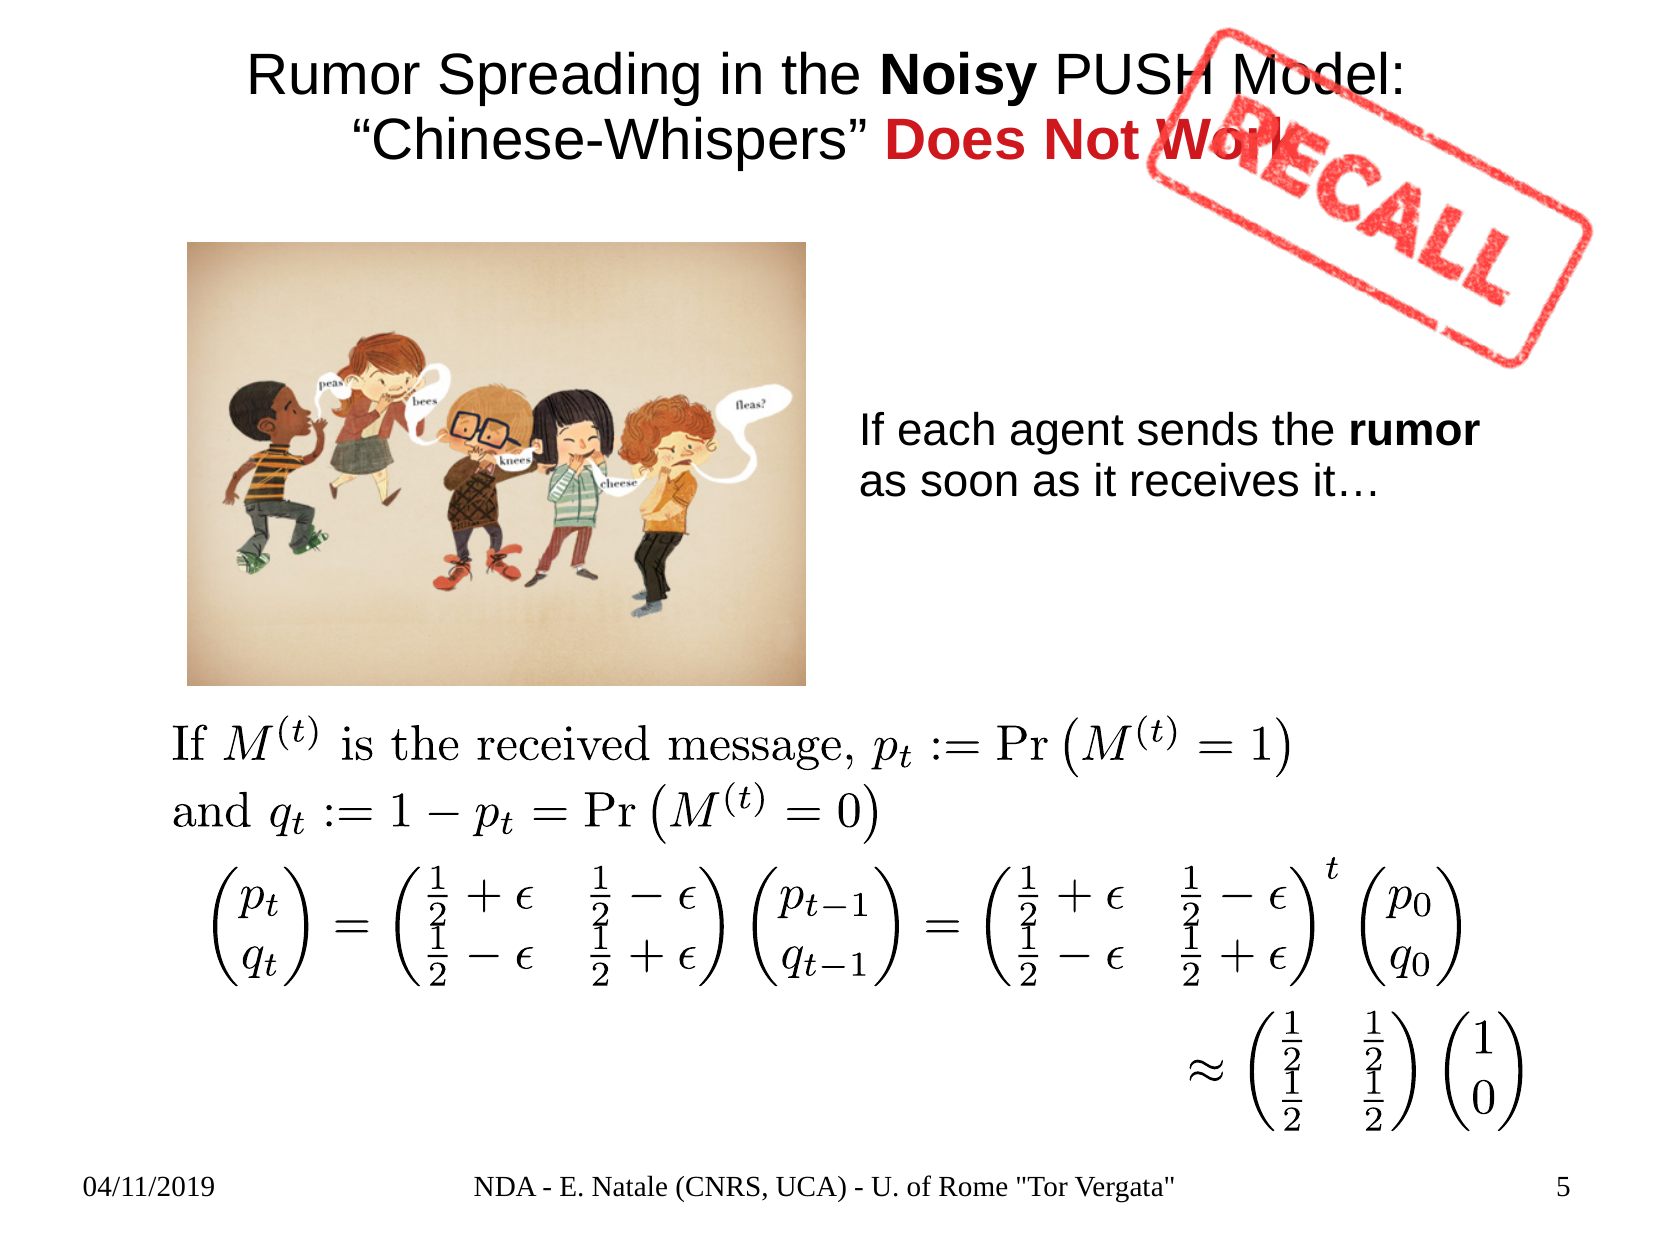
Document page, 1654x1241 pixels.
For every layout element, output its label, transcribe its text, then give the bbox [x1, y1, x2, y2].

picture [187, 242, 806, 686]
title If each agent sends the rumor as soon as it receives it… [858, 403, 1330, 507]
text_box [172, 715, 1523, 1132]
title Rumor Spreading in the Noisy PUSH Model: “Chinese-Whispers” Does Not Work [82, 41, 963, 173]
picture [894, 0, 1654, 661]
